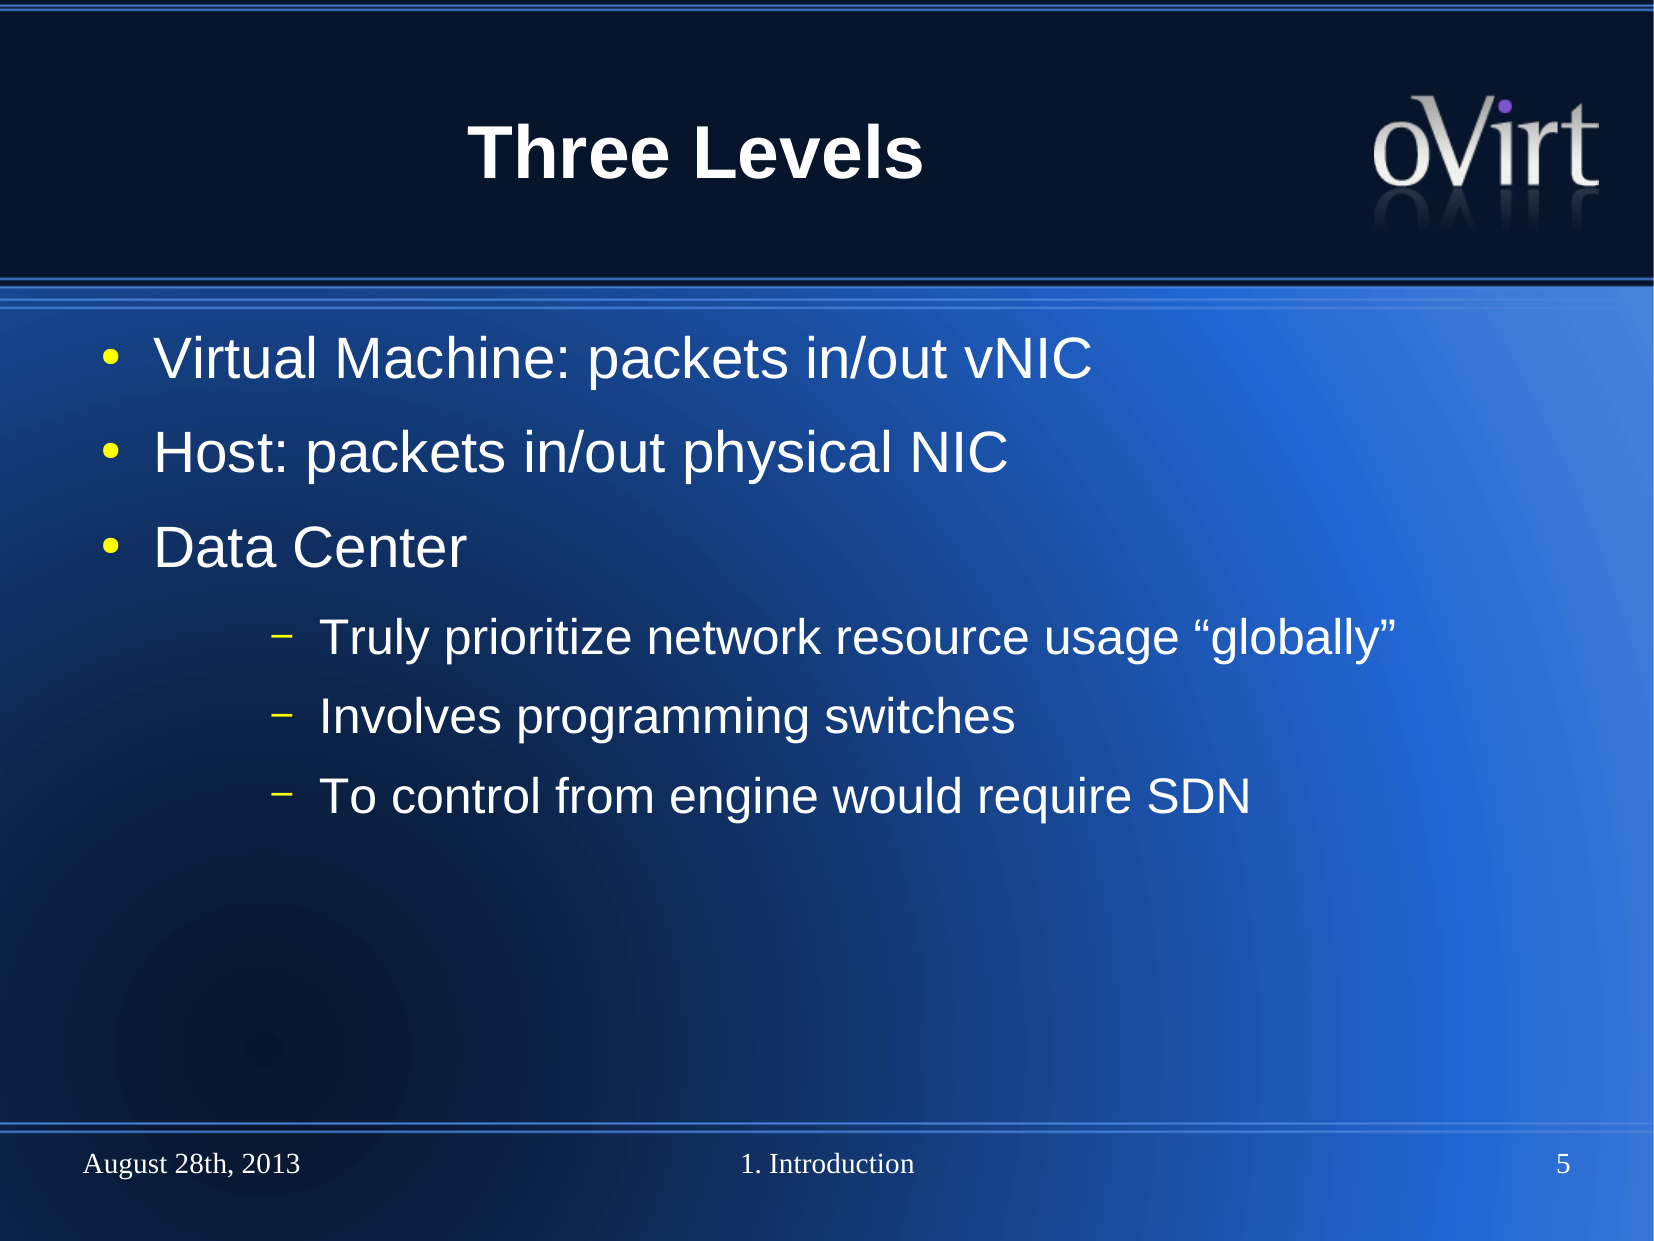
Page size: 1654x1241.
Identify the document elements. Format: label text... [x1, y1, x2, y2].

title Three Levels [82, 49, 1312, 257]
list Virtual Machine: packets in/out vNIC Host: packets in/out physical NIC Data Center Truly prioritize network resource usage “globally” Involves programming switches To control from engine would require SDN [82, 325, 1538, 1031]
picture [0, 0, 1654, 1241]
